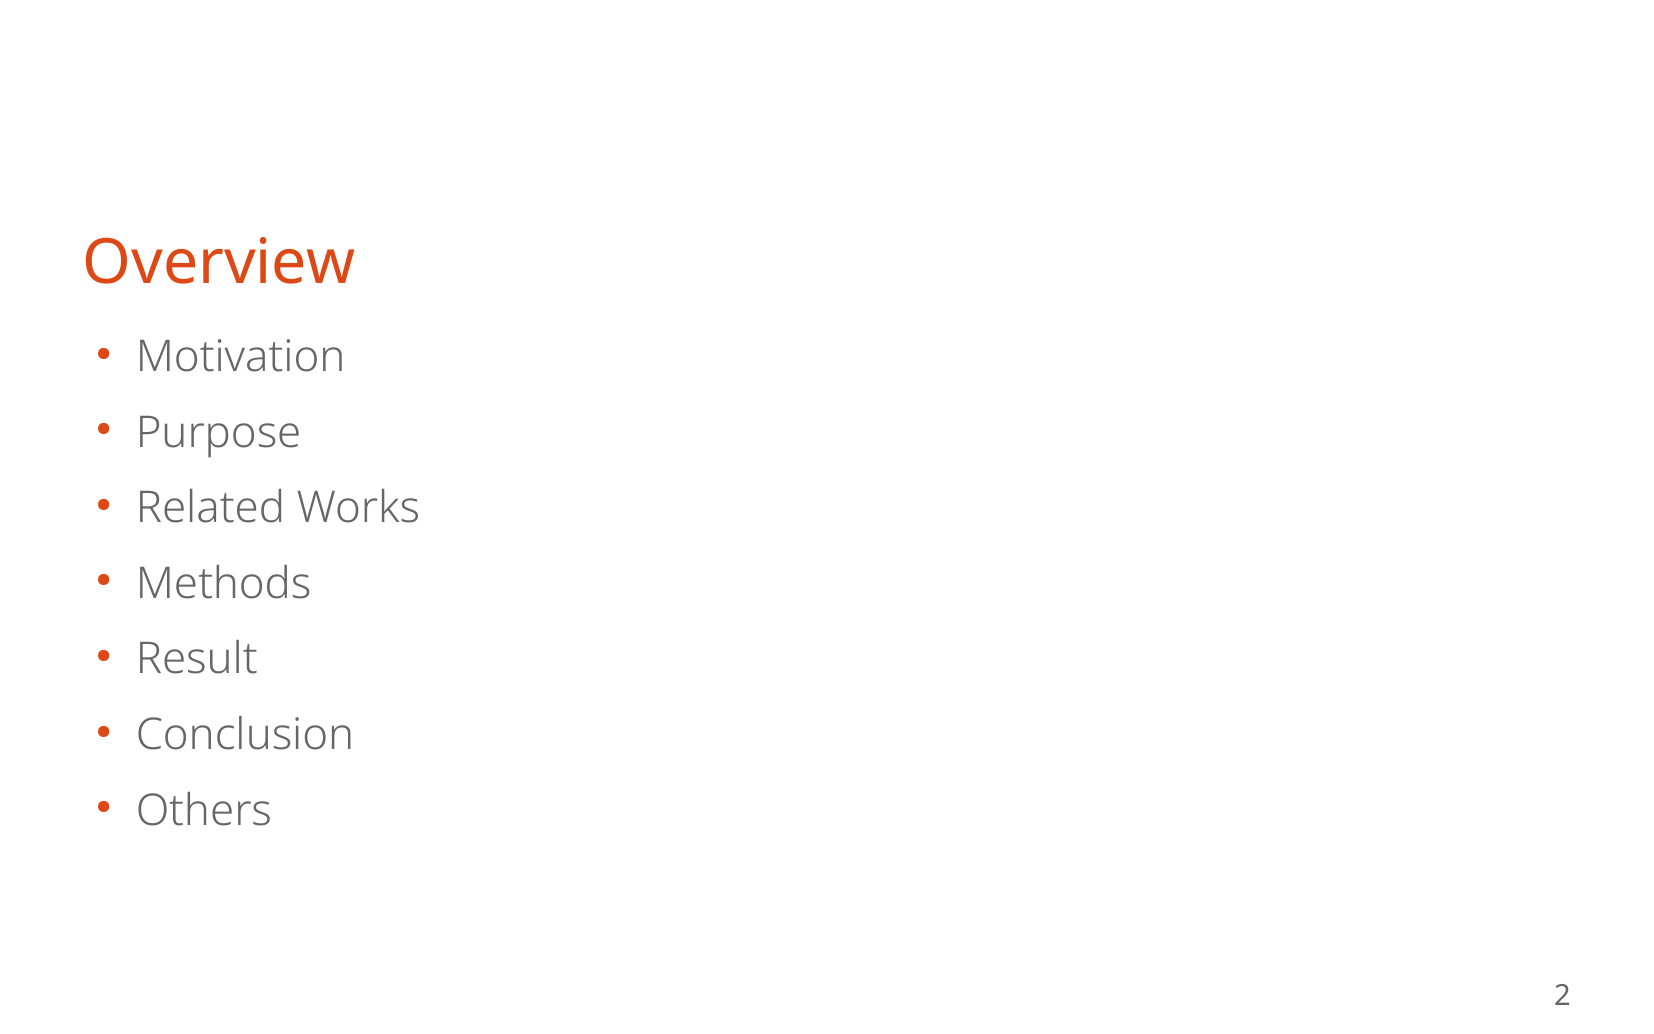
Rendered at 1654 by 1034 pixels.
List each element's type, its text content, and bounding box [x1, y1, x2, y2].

title Overview [82, 206, 1571, 313]
list Motivation Purpose Related Works Methods Result Conclusion Others [82, 324, 1571, 842]
